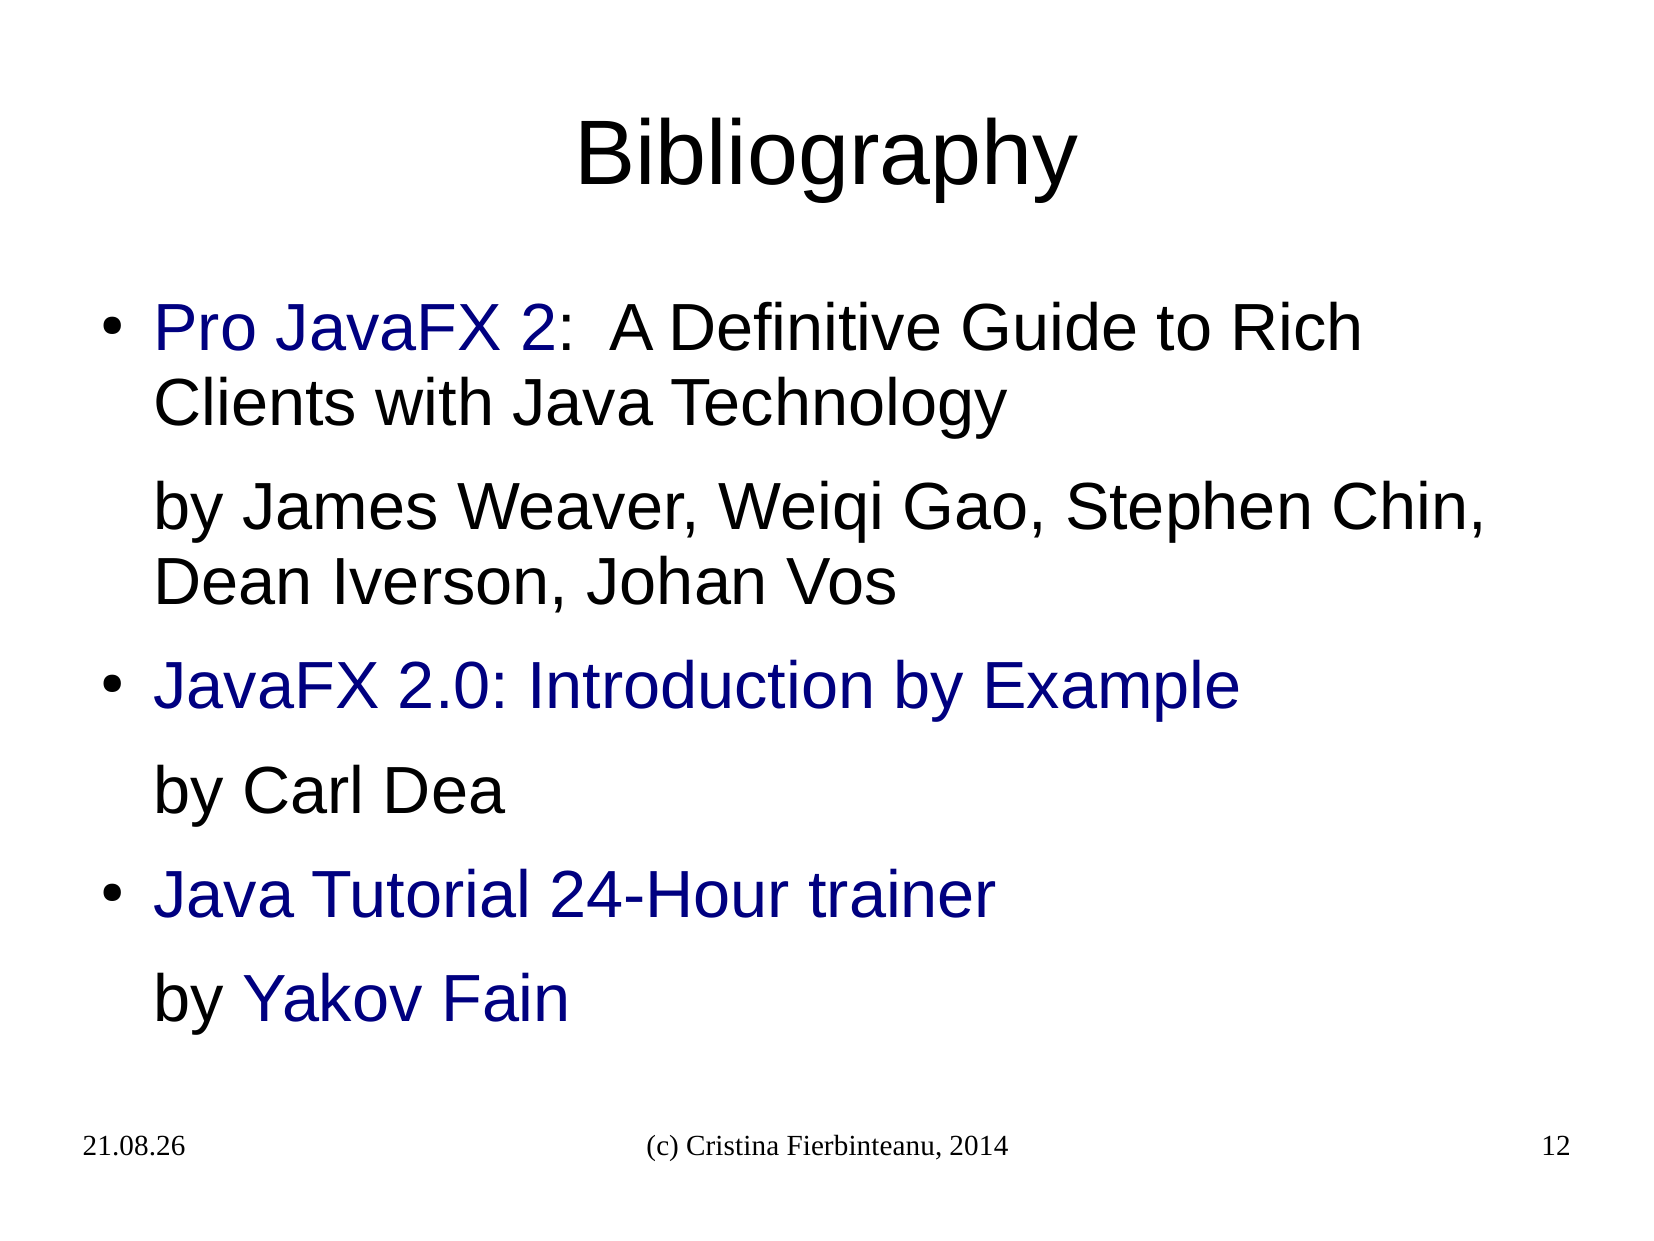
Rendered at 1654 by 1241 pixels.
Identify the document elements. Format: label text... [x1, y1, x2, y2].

title Bibliography [82, 49, 1571, 257]
list Pro JavaFX 2: A Definitive Guide to Rich Clients with Java Technology by James Weaver, Weiqi Gao, Stephen Chin, Dean Iverson, Johan Vos JavaFX 2.0: Introduction by Example by Carl Dea Java Tutorial 24-Hour trainer by Yakov Fain [82, 290, 1571, 1109]
